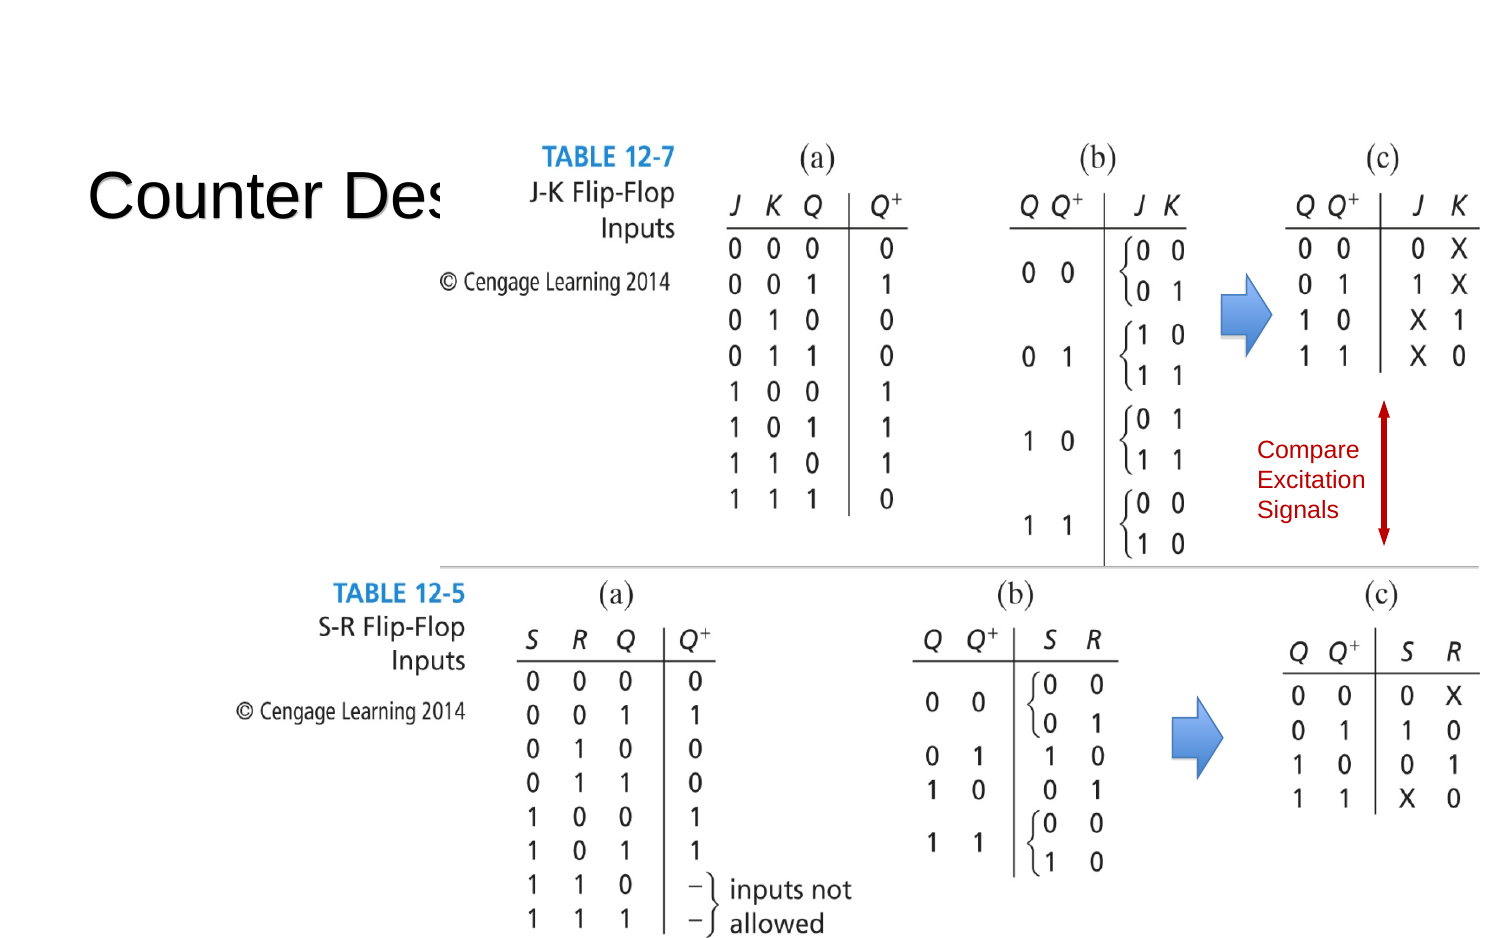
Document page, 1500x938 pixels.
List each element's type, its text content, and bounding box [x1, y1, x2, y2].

picture [440, 143, 1480, 566]
title Counter Design with SR/JK FFs [0, 143, 440, 566]
text_box [1221, 275, 1272, 355]
text_box Compare Excitation Signals [1242, 426, 1385, 533]
picture [236, 580, 1480, 938]
text_box [1172, 697, 1223, 778]
